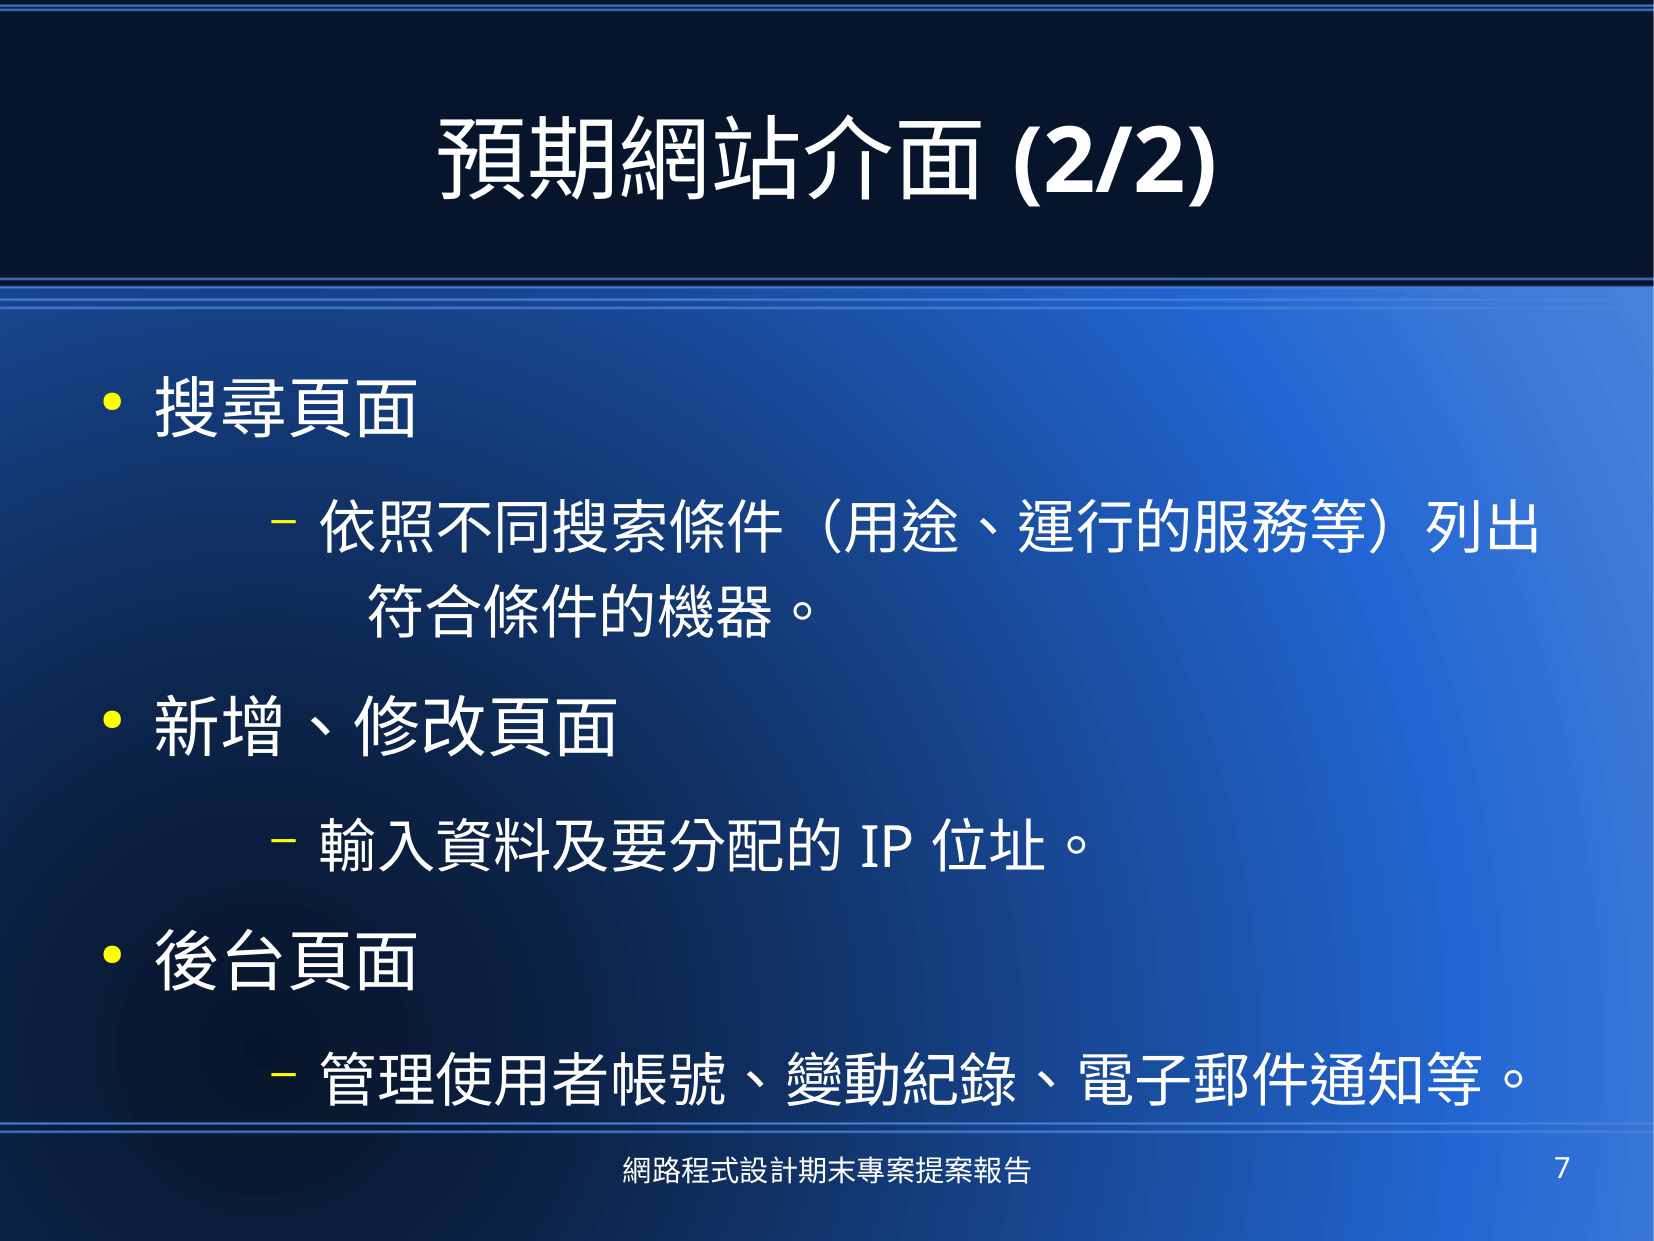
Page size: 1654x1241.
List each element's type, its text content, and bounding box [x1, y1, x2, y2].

list 搜尋頁面 依照不同搜索條件（用途、運行的服務等）列出符合條件的機器。 新增、修改頁面 輸入資料及要分配的IP位址。 後台頁面 管理使用者帳號、變動紀錄、電子郵件通知等。 [82, 355, 1571, 1174]
title 預期網站介面(2/2) [82, 49, 1571, 257]
picture [0, 0, 1654, 1241]
